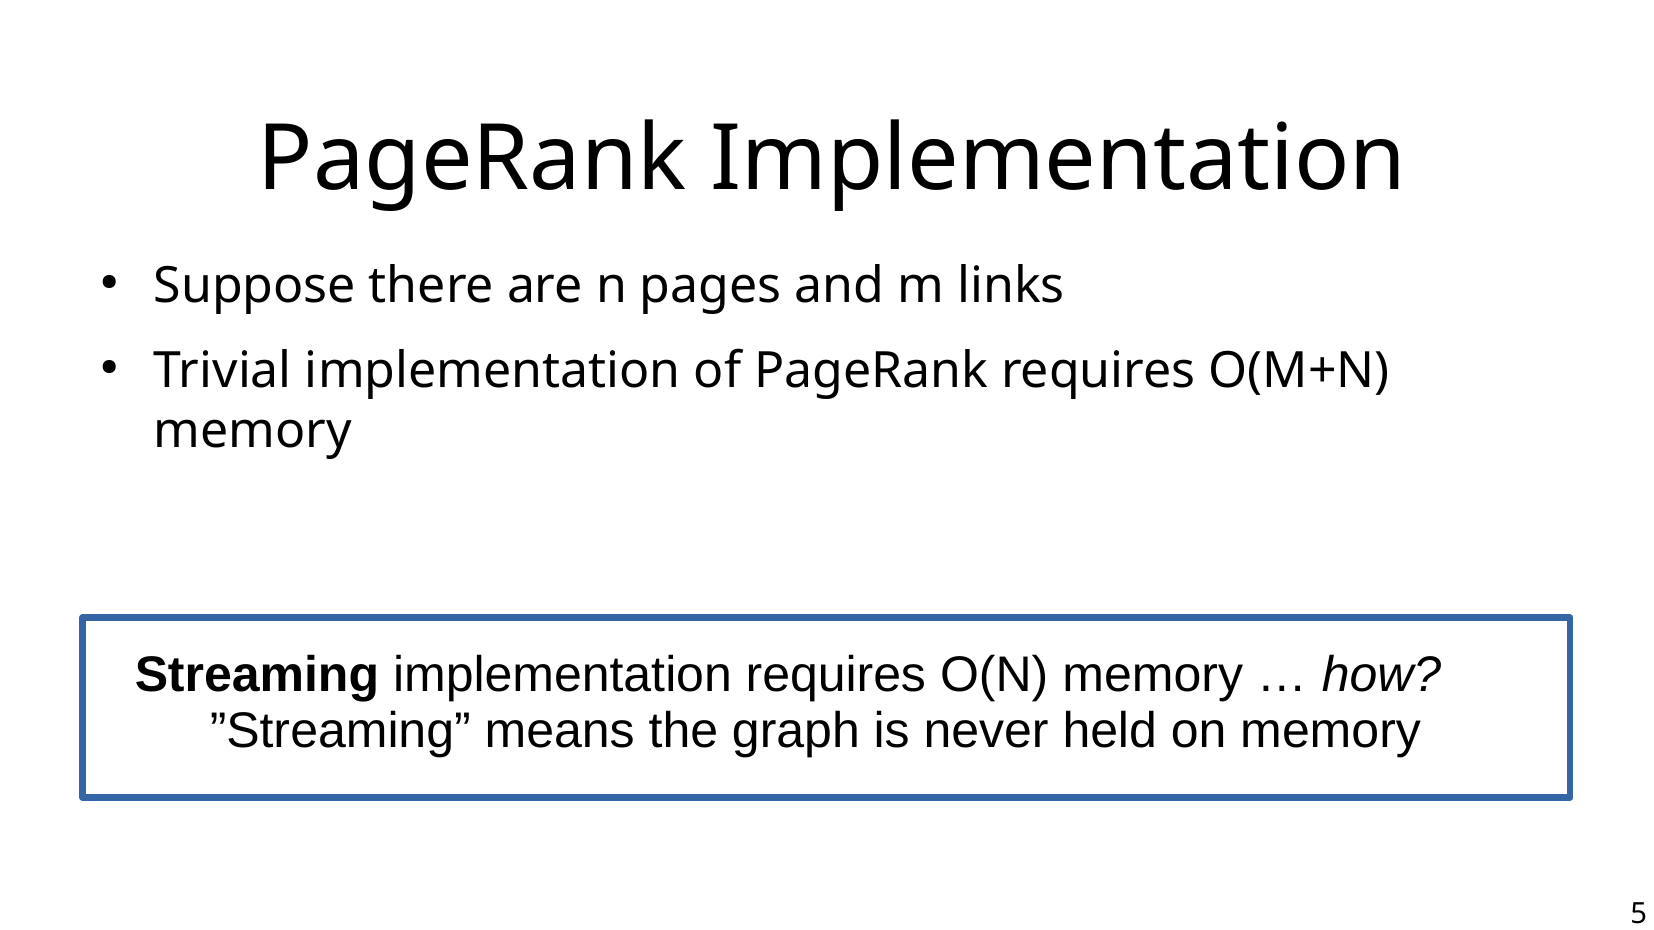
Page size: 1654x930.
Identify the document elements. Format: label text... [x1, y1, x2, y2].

title PageRank Implementation [82, 49, 1571, 252]
text_box Streaming implementation requires O(N) memory … how? ”Streaming” means the graph is never held on memory [120, 638, 1456, 766]
list Suppose there are n pages and m links Trivial implementation of PageRank requires O(M+N) memory [86, 621, 1567, 793]
list Suppose there are n pages and m links Trivial implementation of PageRank requires O(M+N) memory [82, 252, 1571, 614]
